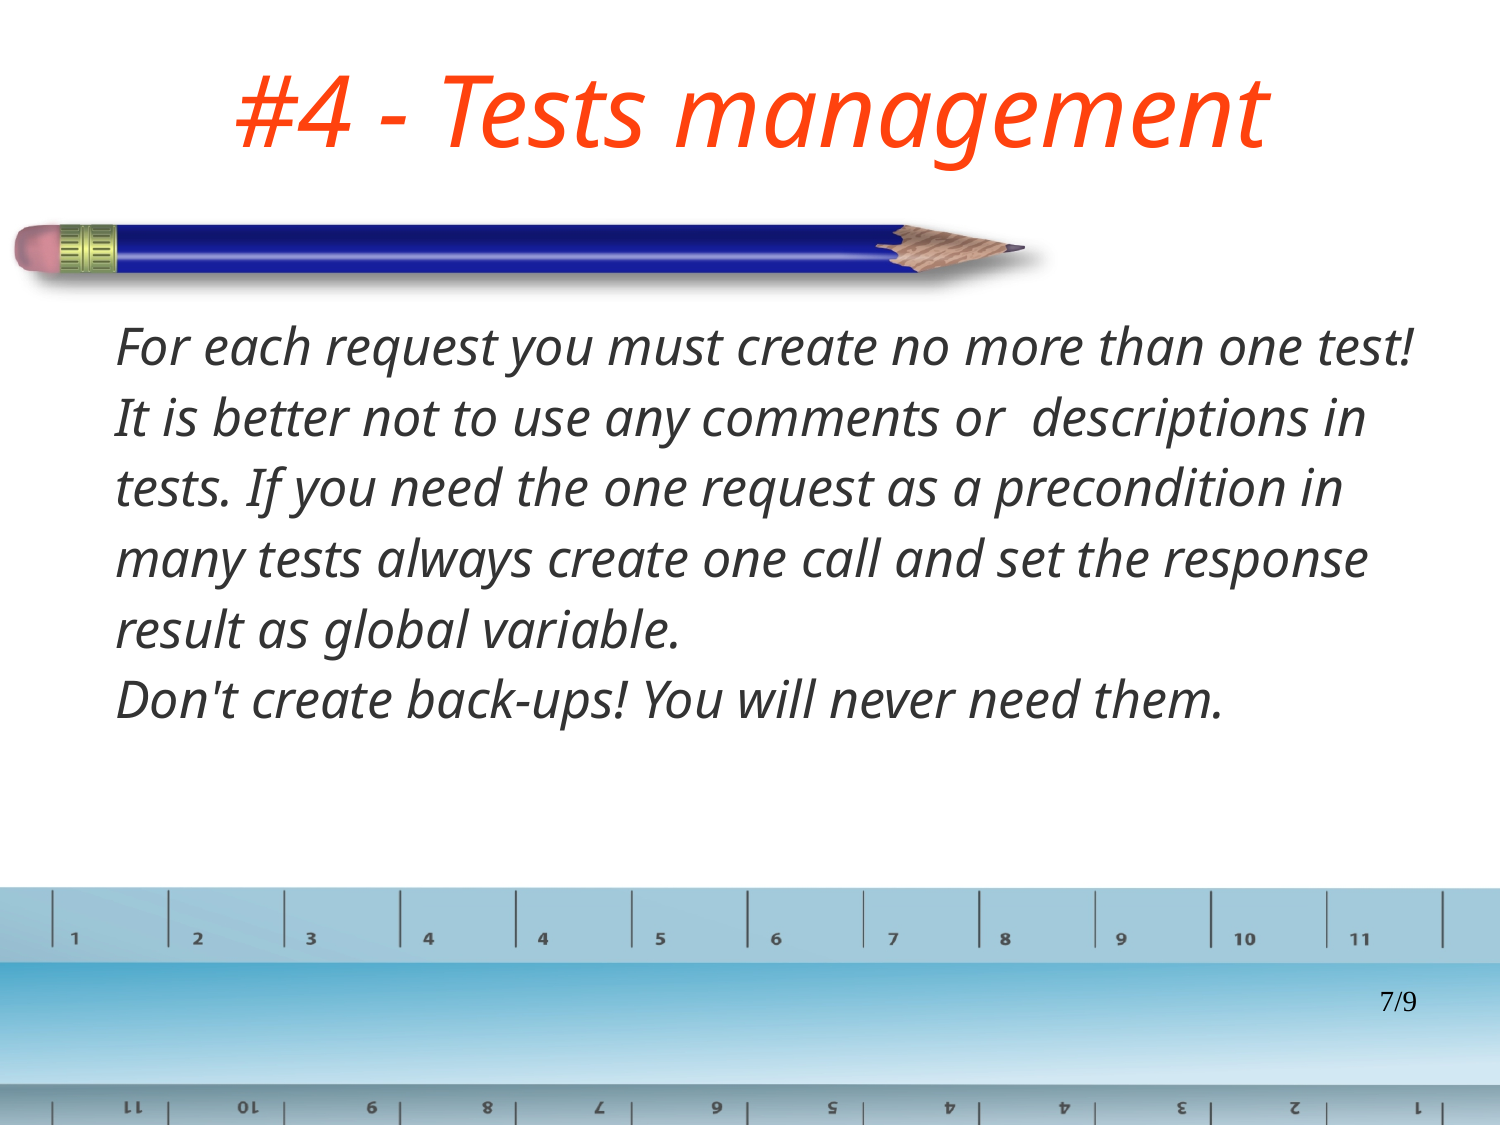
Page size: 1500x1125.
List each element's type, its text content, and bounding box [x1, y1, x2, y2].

title For each request you must create no more than one test! It is better not to use any comments or descriptions in tests. If you need the one request as a precondition in many tests always create one call and set the response result as global variable. Don't create back-ups! You will never need them. [100, 302, 1459, 827]
picture [0, 0, 1500, 1125]
title #4 - Tests management [59, 0, 1445, 249]
